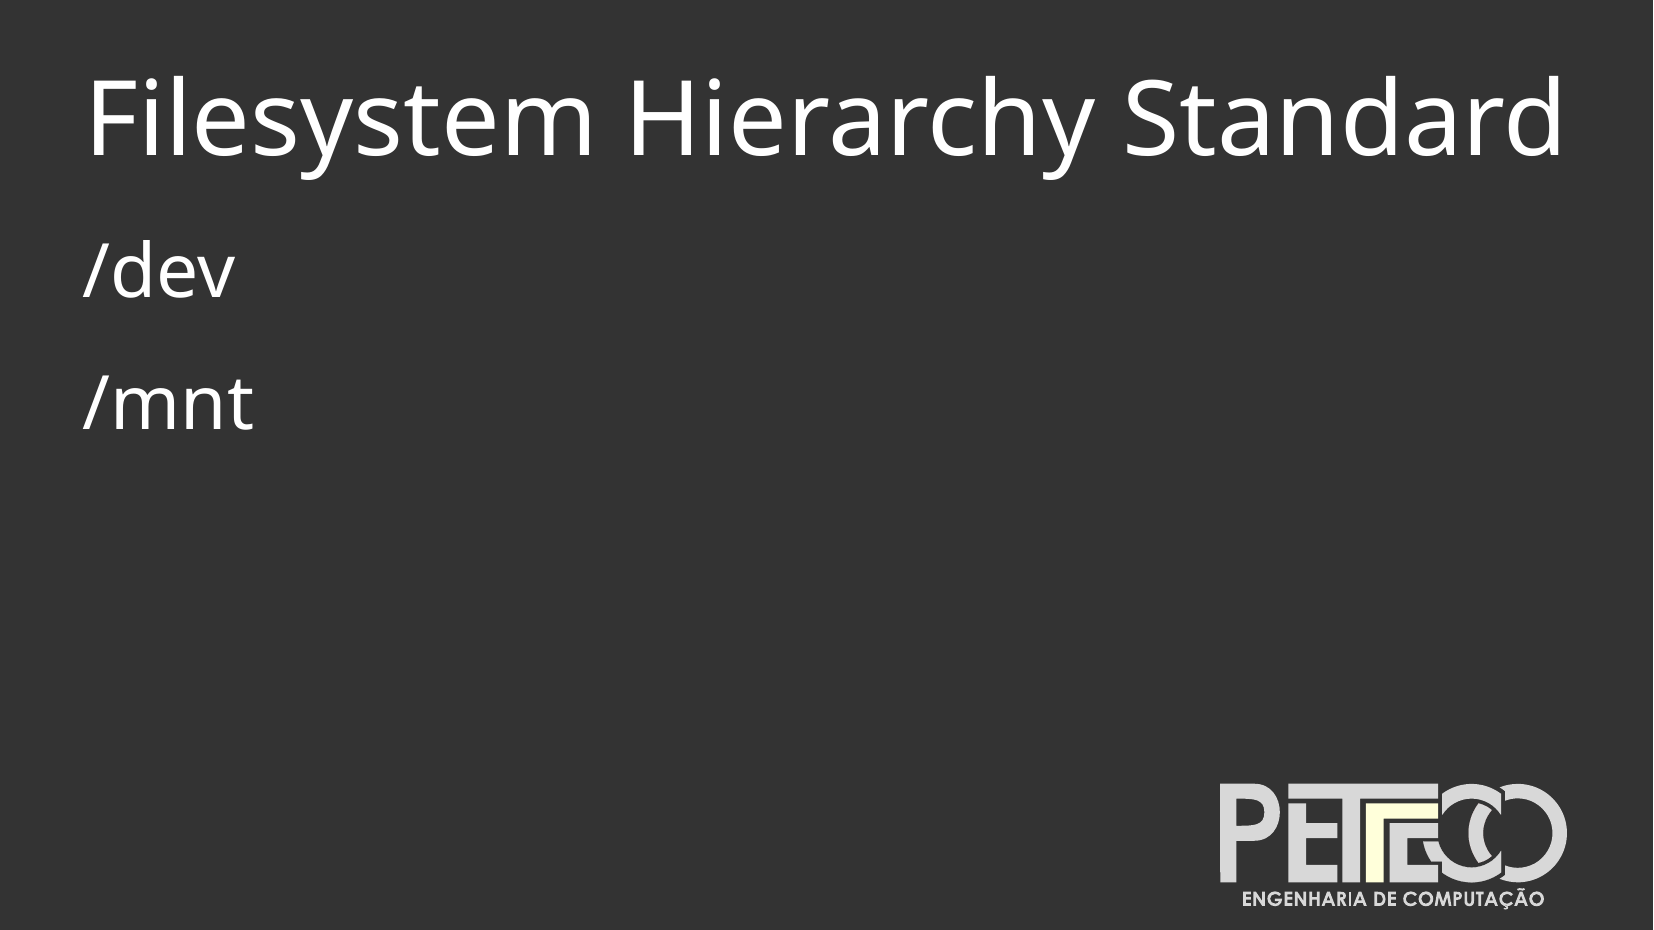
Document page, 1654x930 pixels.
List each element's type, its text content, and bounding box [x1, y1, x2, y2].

title Filesystem Hierarchy Standard [82, 37, 1571, 193]
list /dev /mnt [82, 217, 1571, 757]
